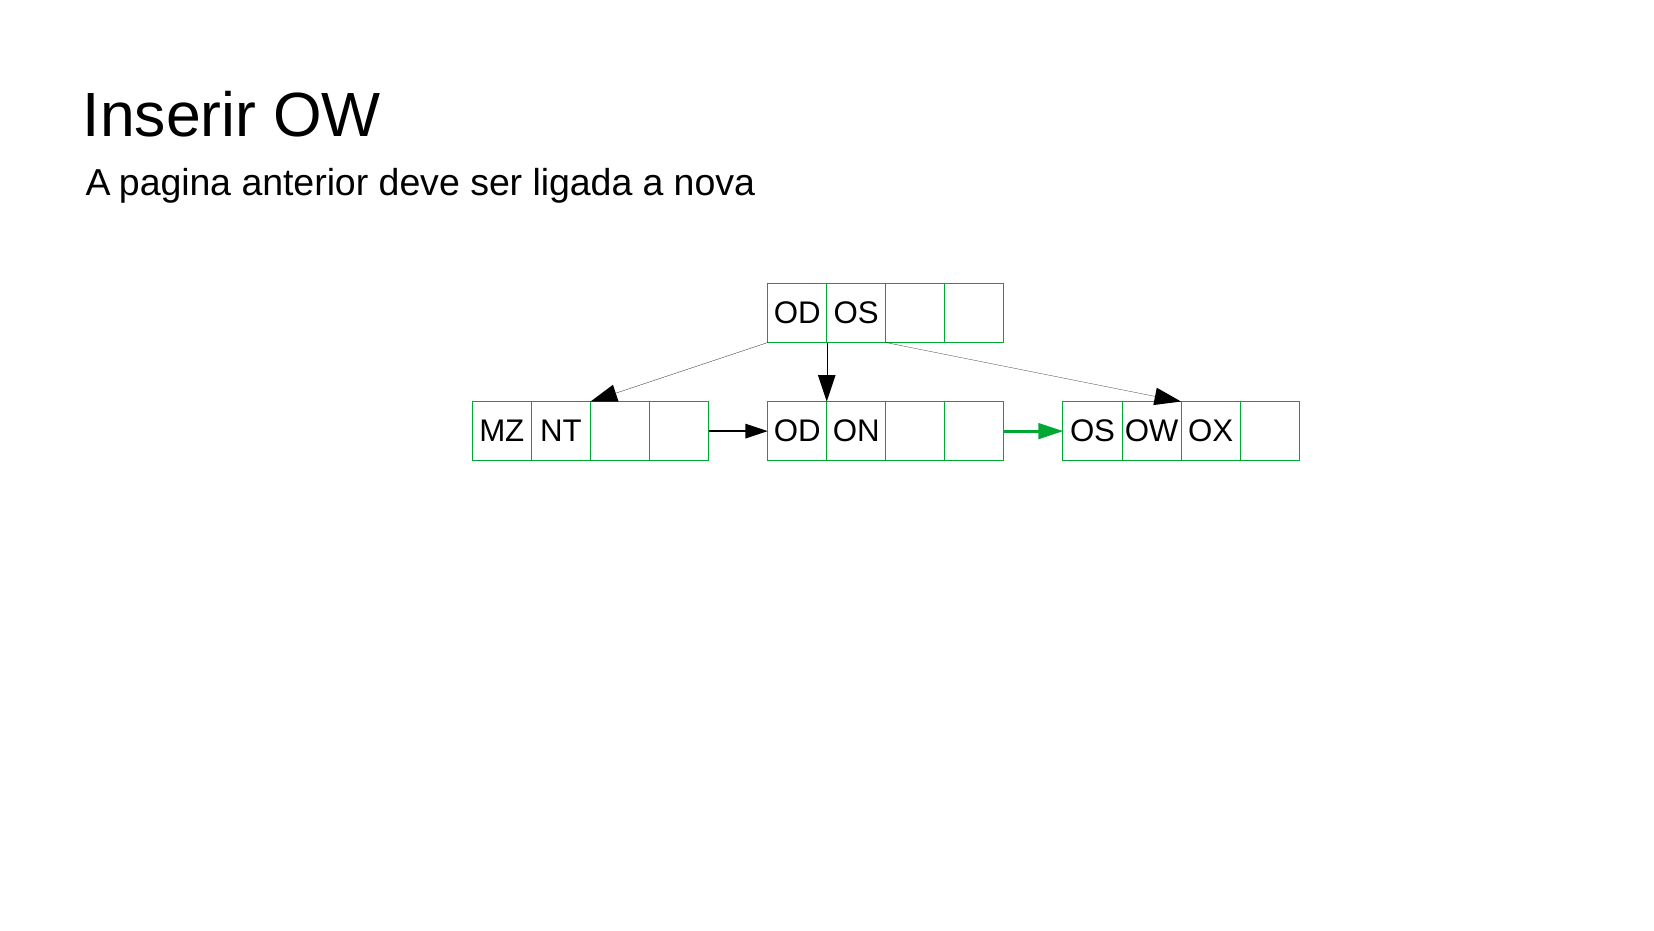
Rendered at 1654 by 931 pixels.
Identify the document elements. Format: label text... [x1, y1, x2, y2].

text_box [1240, 401, 1300, 461]
text_box [885, 401, 1004, 461]
text_box [590, 401, 709, 461]
title Inserir OW [82, 37, 1571, 193]
text_box MZ [472, 401, 531, 461]
text_box ON [826, 401, 885, 461]
text_box OD [767, 401, 826, 461]
text_box NT [531, 401, 590, 461]
text_box OW [1122, 401, 1181, 461]
text_box OX [1181, 401, 1240, 461]
text_box OD [767, 283, 826, 343]
text_box A pagina anterior deve ser ligada a nova [70, 153, 1453, 260]
text_box OS [1062, 401, 1122, 461]
text_box OS [826, 283, 885, 343]
text_box [885, 283, 1004, 343]
